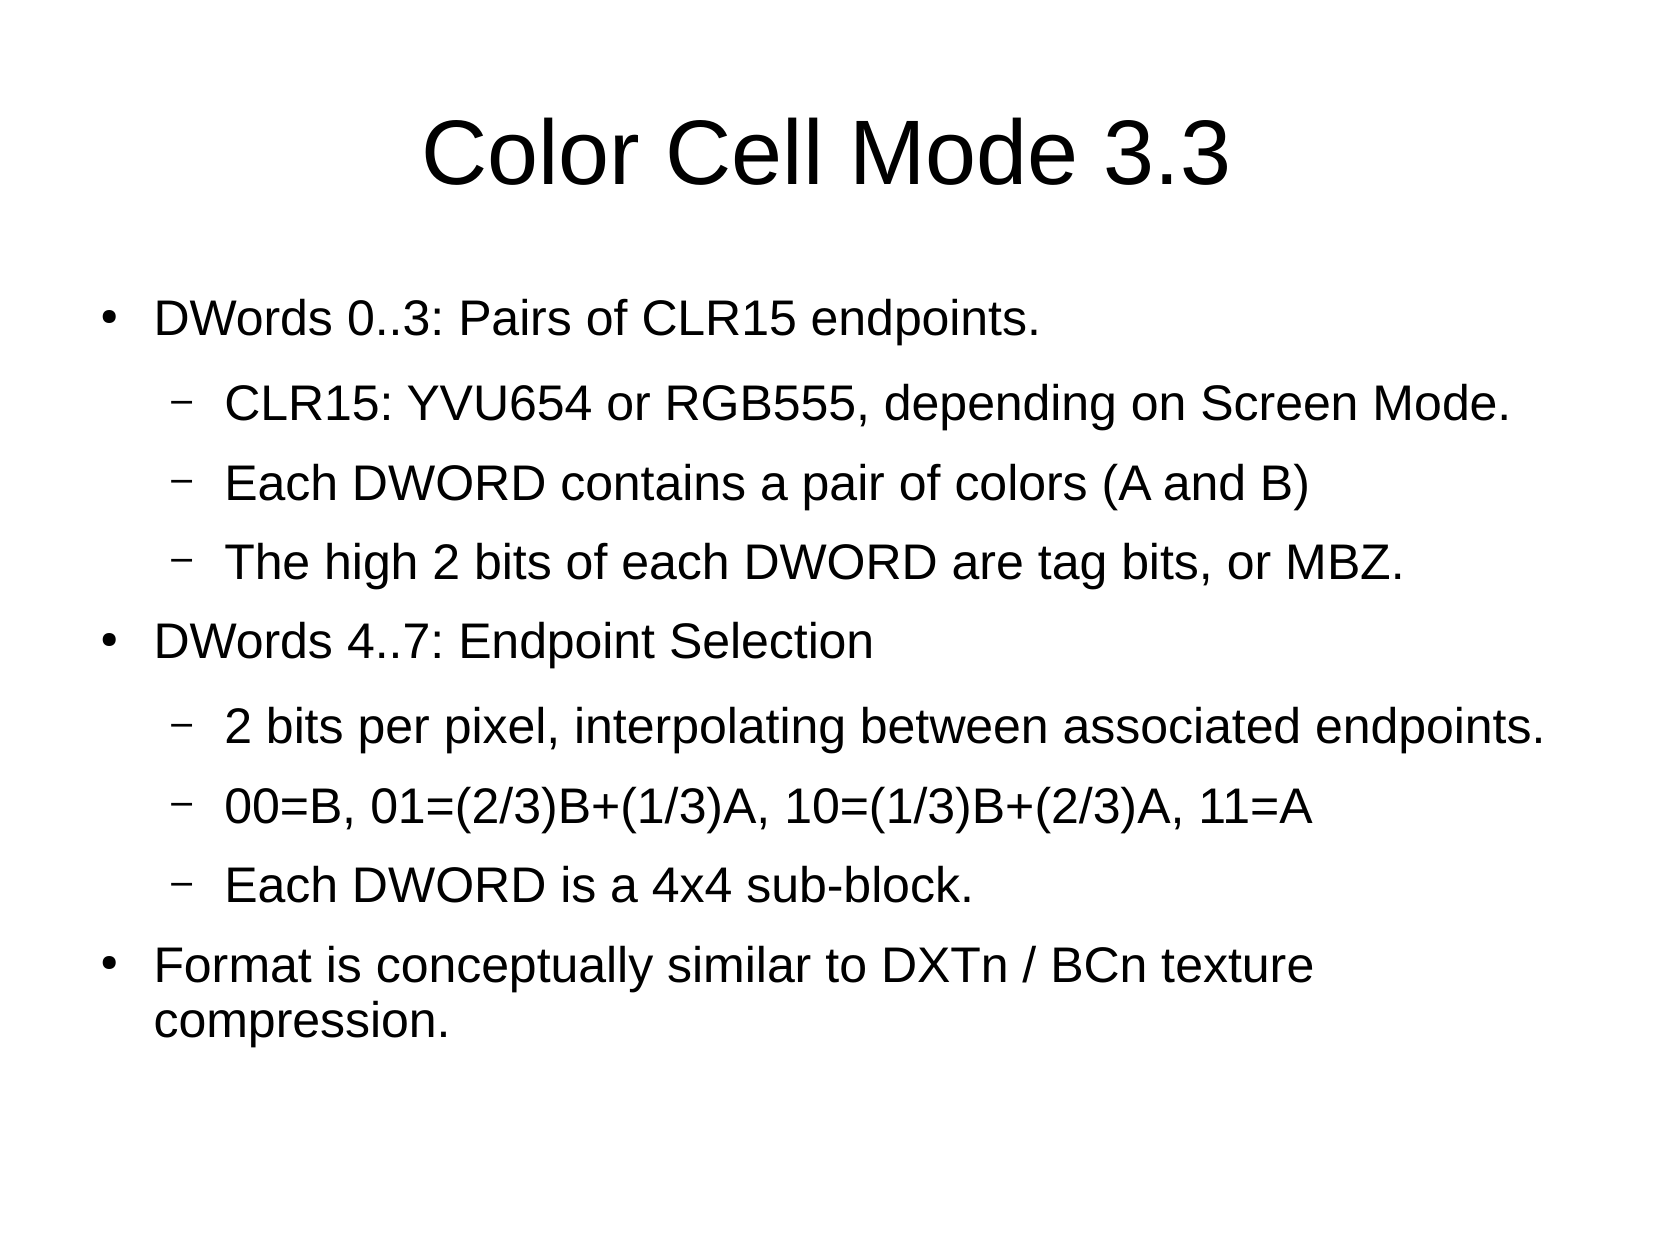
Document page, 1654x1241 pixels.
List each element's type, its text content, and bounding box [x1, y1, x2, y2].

title Color Cell Mode 3.3 [82, 49, 1571, 257]
list DWords 0..3: Pairs of CLR15 endpoints. CLR15: YVU654 or RGB555, depending on Screen Mode. Each DWORD contains a pair of colors (A and B) The high 2 bits of each DWORD are tag bits, or MBZ. DWords 4..7: Endpoint Selection 2 bits per pixel, interpolating between associated endpoints. 00=B, 01=(2/3)B+(1/3)A, 10=(1/3)B+(2/3)A, 11=A Each DWORD is a 4x4 sub-block. Format is conceptually similar to DXTn / BCn texture compression. [82, 290, 1571, 1109]
